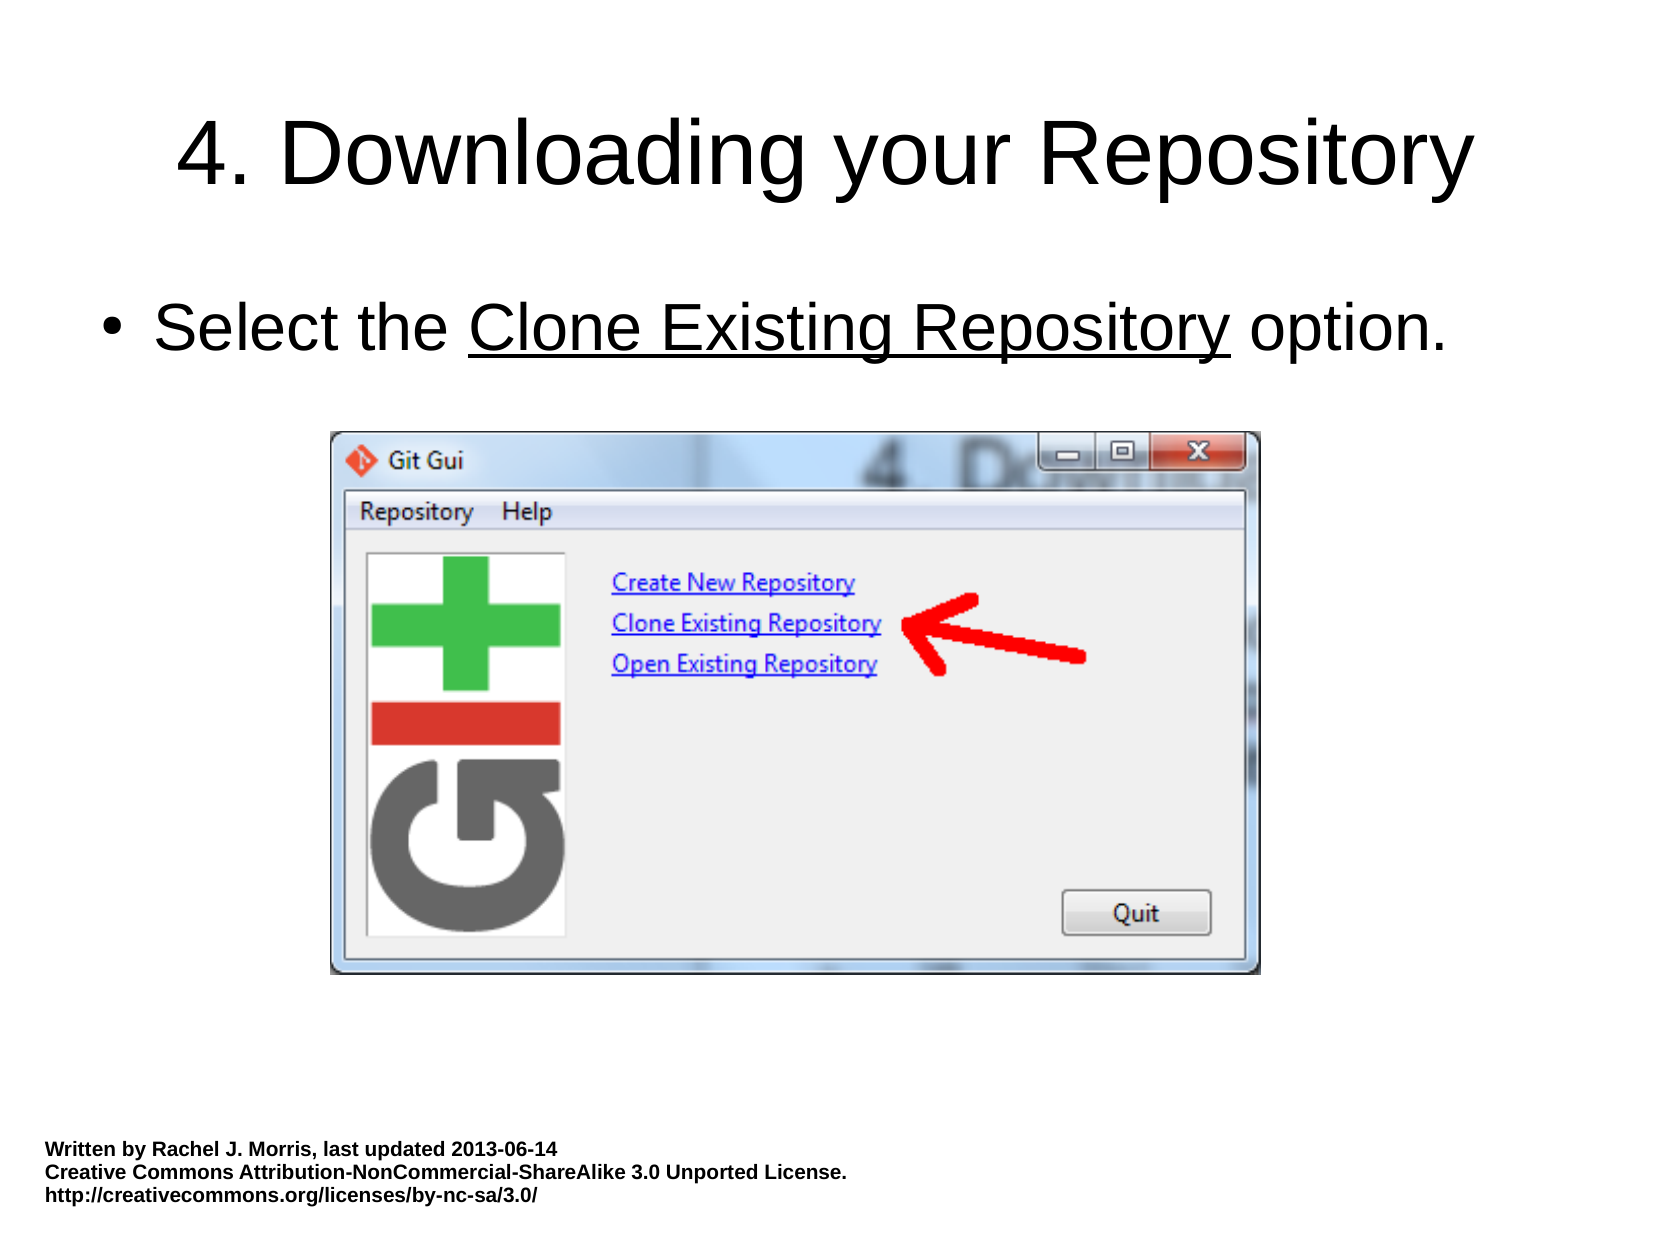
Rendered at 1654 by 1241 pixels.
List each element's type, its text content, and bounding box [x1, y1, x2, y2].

list Select the Clone Existing Repository option. [82, 290, 1538, 1010]
title 4. Downloading your Repository [82, 49, 1571, 257]
picture [330, 431, 1261, 976]
